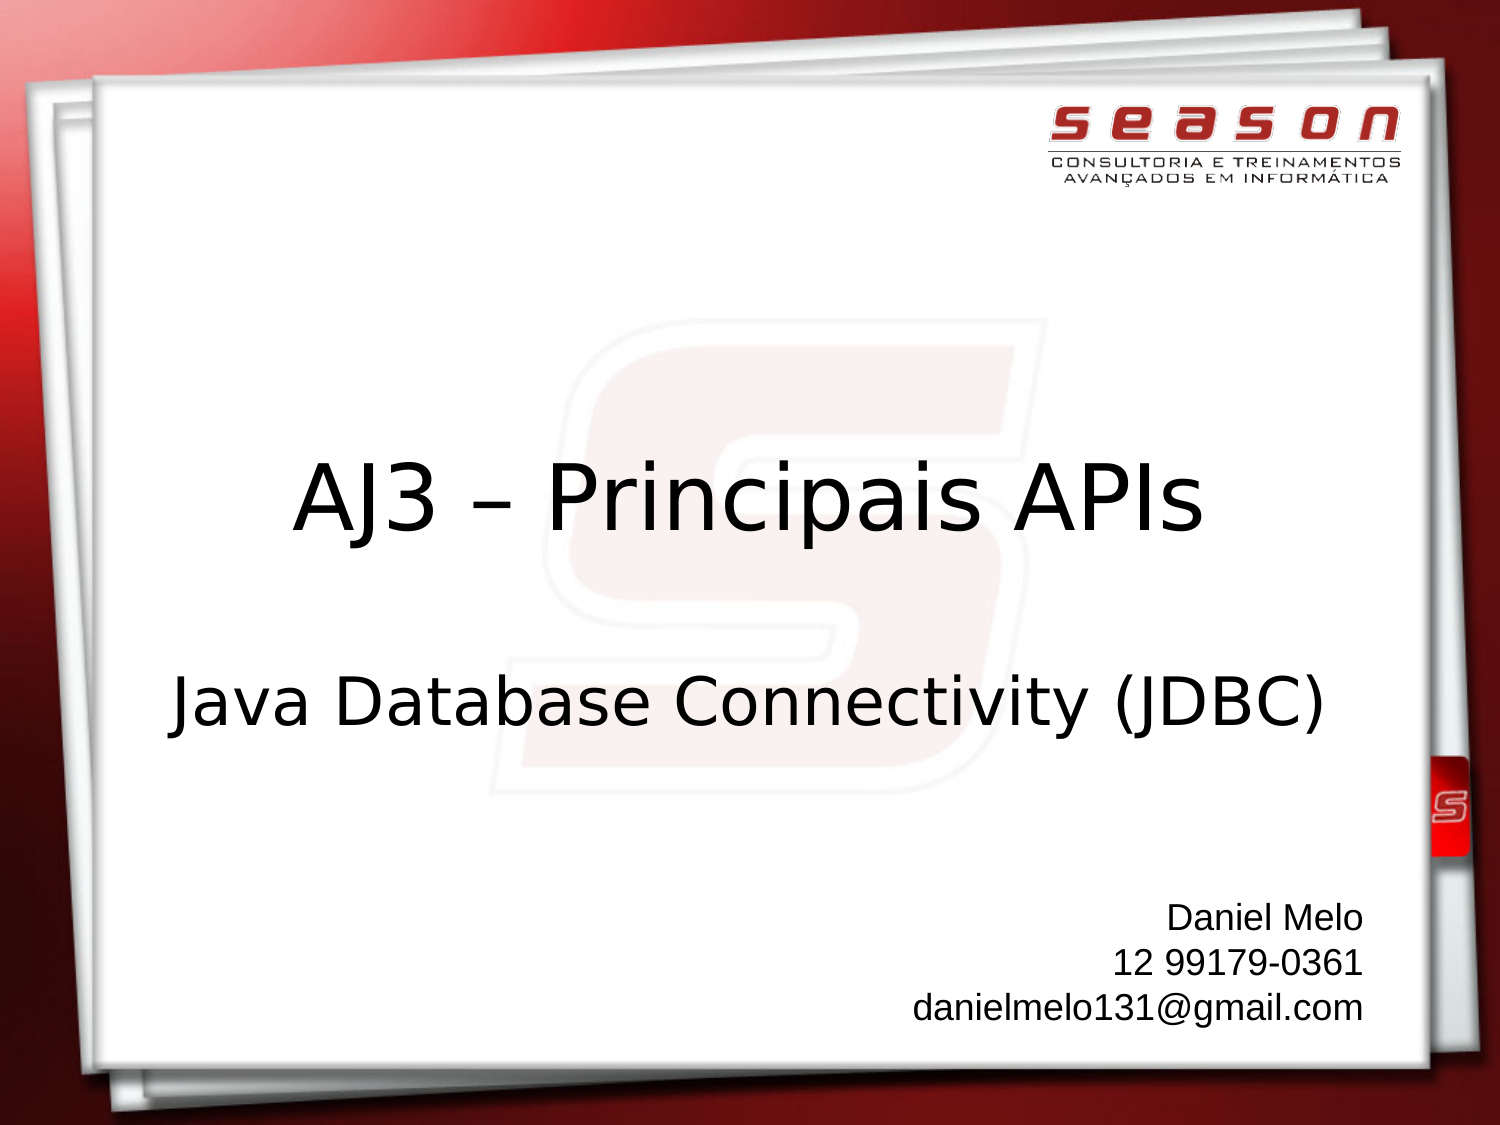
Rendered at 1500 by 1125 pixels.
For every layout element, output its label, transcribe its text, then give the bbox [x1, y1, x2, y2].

title AJ3 – Principais APIs Java Database Connectivity (JDBC) [112, 430, 1388, 746]
picture [0, 0, 1500, 1125]
text_box Daniel Melo 12 99179-0361 danielmelo131@gmail.com [897, 885, 1382, 1052]
